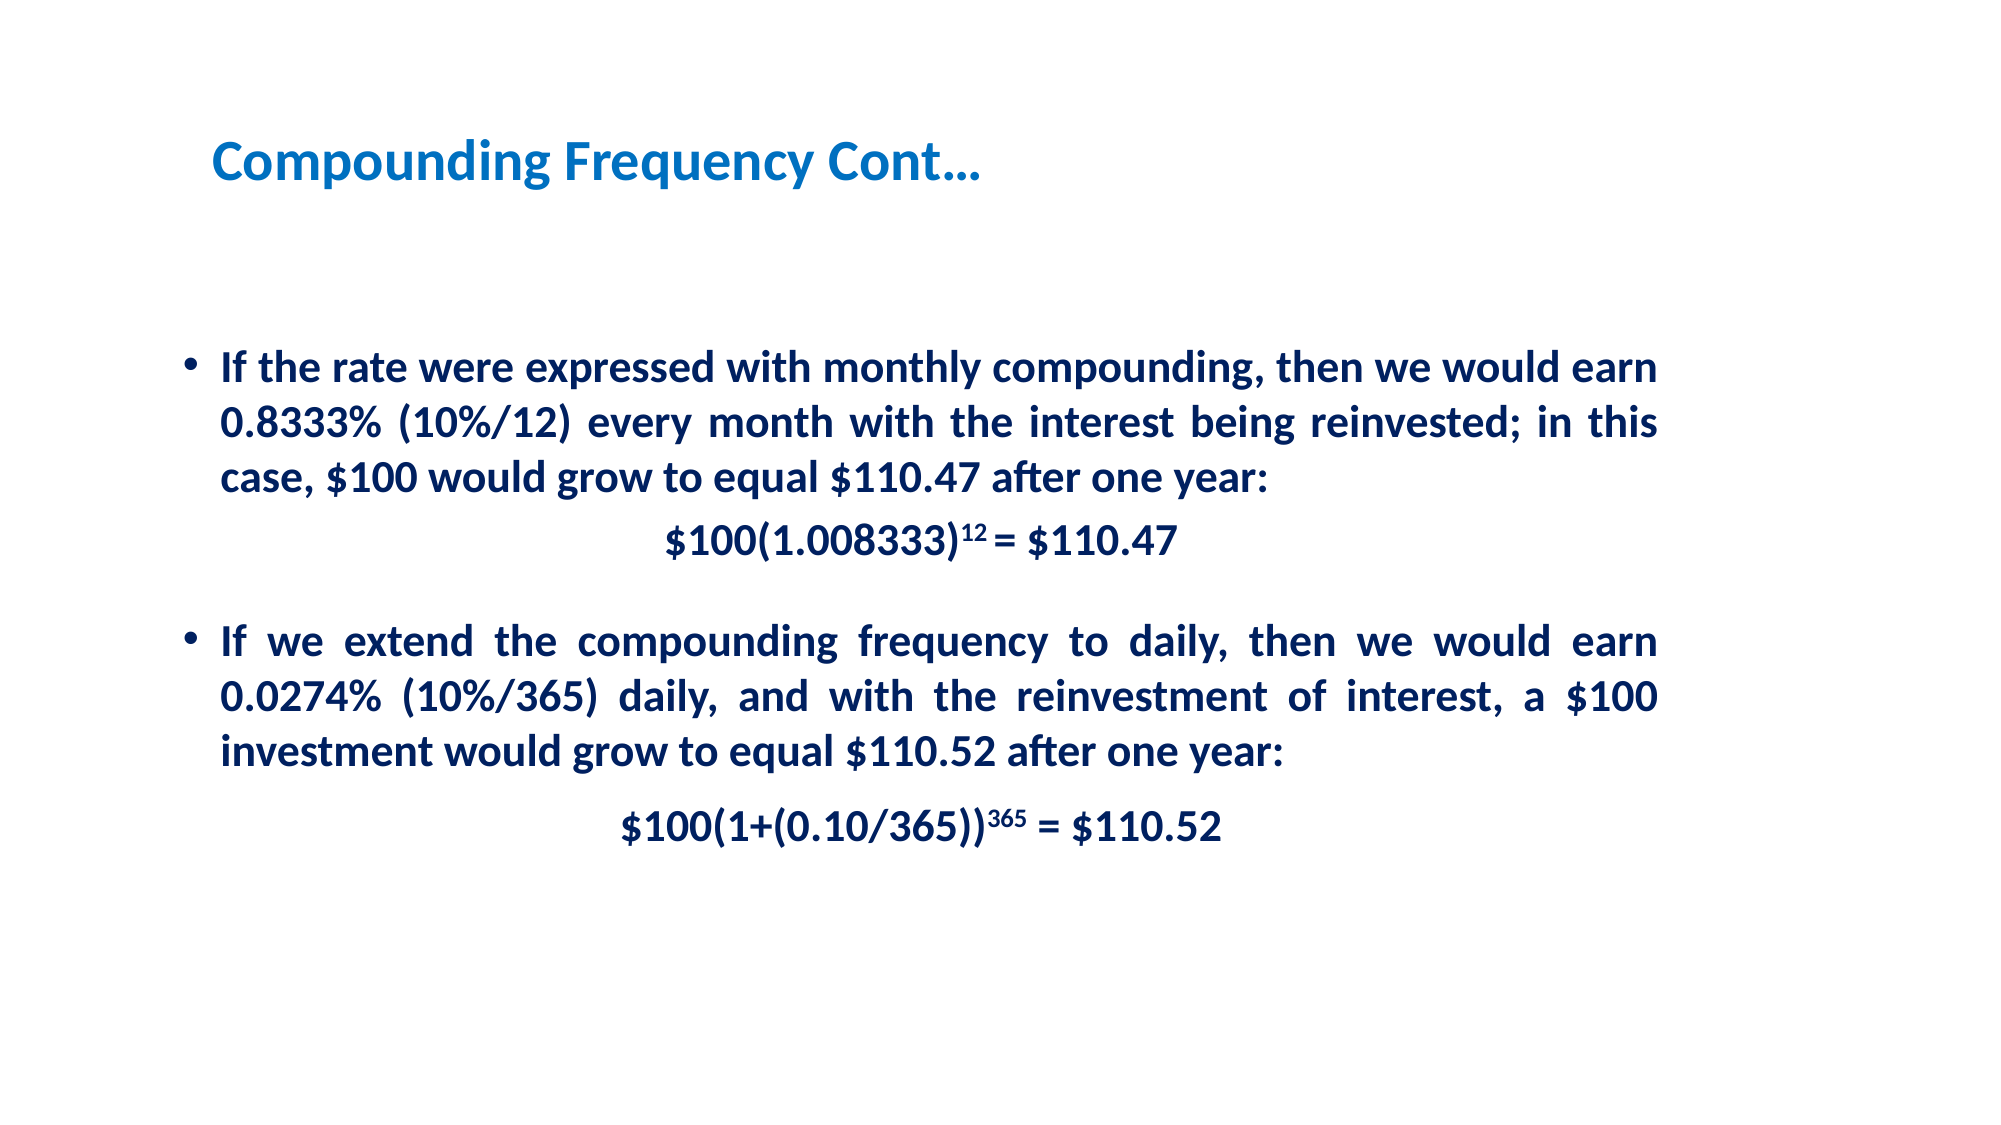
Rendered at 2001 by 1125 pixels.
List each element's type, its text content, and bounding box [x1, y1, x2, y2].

text_box Compounding Frequency Cont… [197, 114, 1724, 200]
list If the rate were expressed with monthly compounding, then we would earn 0.8333% (10%/12) every month with the interest being reinvested; in this case, $100 would grow to equal $110.47 after one year: $100(1.008333)12 = $110.47 If we extend the compounding frequency to daily, then we would earn 0.0274% (10%/365) daily, and with the reinvestment of interest, a $100 investment would grow to equal $110.52 after one year: $100(1+(0.10/365))365 = $110.52 [167, 328, 1675, 864]
